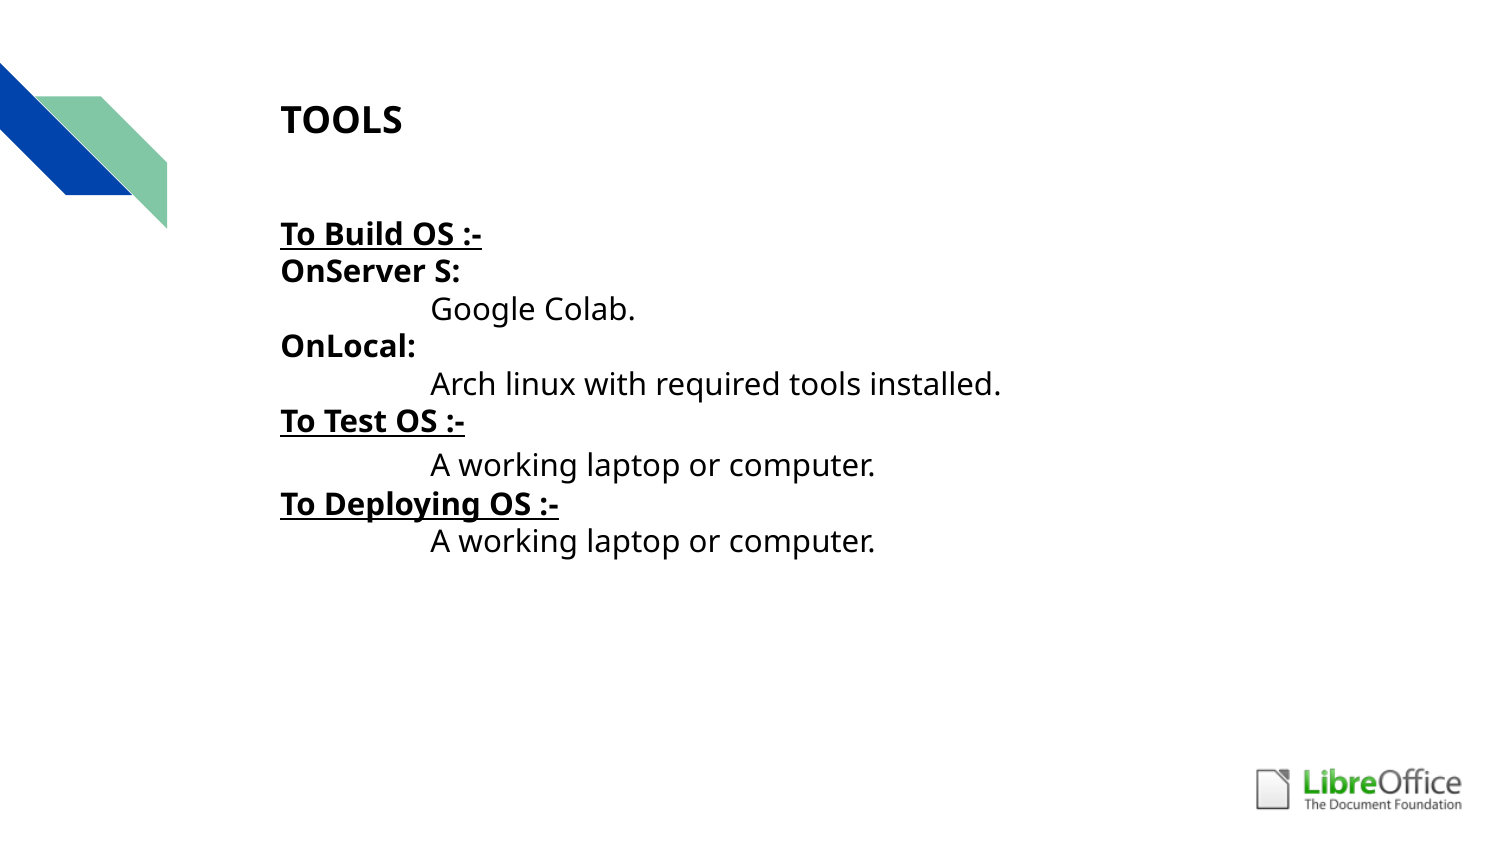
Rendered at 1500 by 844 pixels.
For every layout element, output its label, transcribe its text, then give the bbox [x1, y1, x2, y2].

text_box To Build OS :- OnServer S: Google Colab. OnLocal: Arch linux with required tools installed. To Test OS :- A working laptop or computer. To Deploying OS :- A working laptop or computer. [265, 206, 1418, 709]
text_box TOOLS [265, 88, 532, 151]
picture [1240, 751, 1477, 827]
